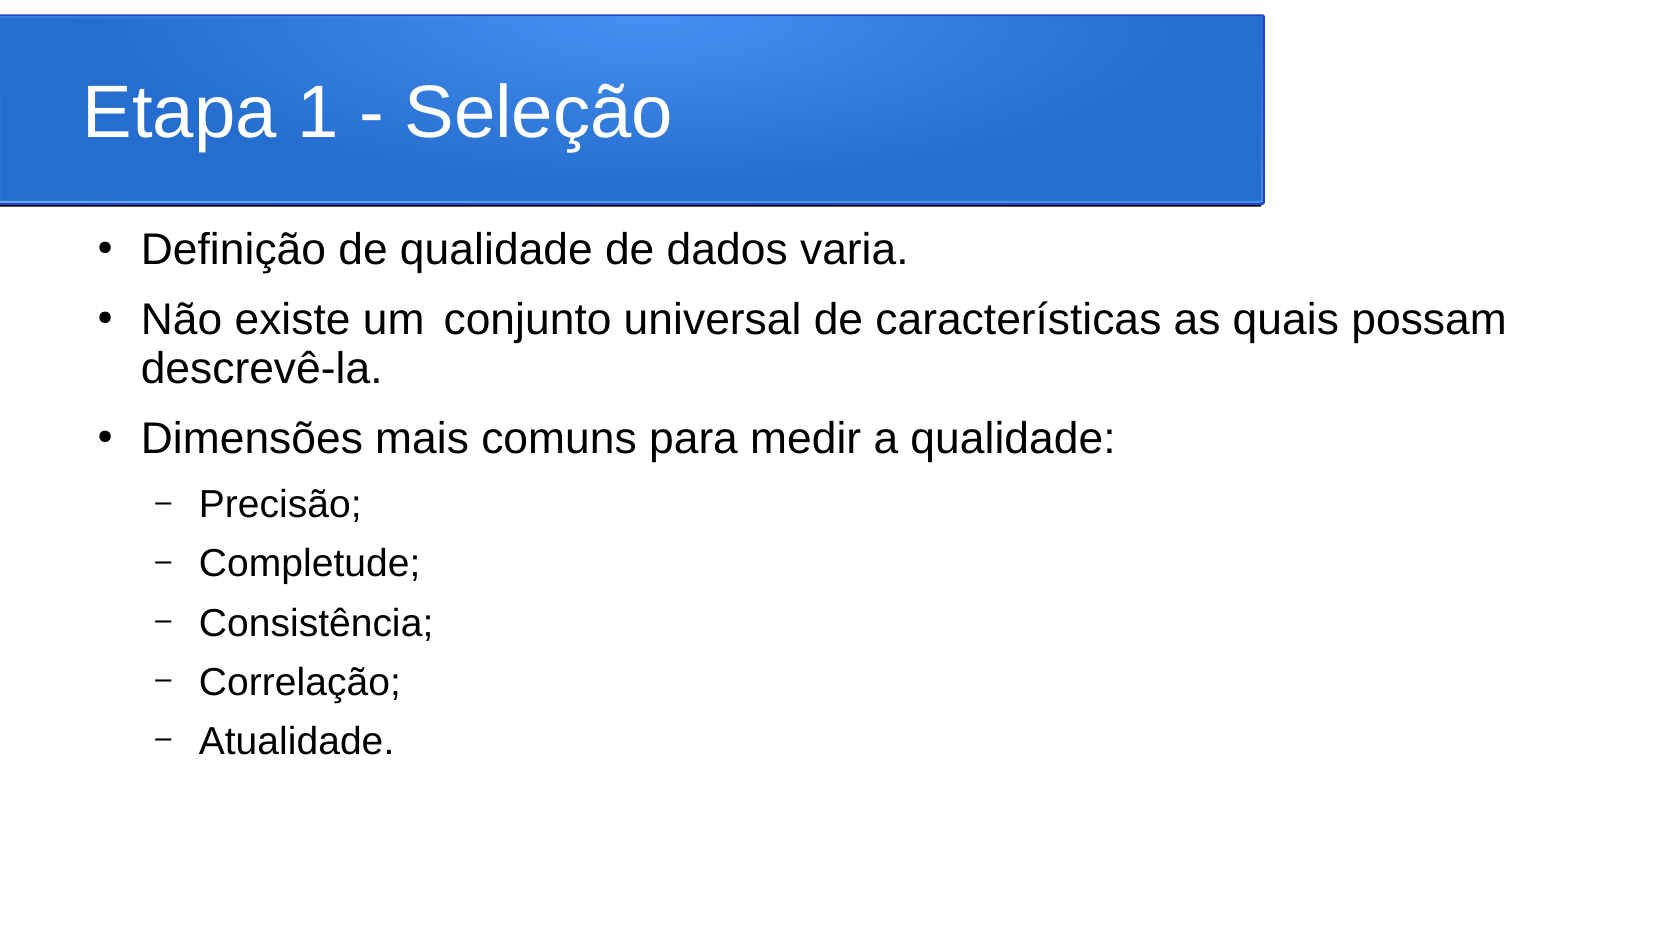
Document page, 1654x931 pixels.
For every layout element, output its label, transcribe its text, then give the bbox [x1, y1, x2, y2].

list Definição de qualidade de dados varia. Não existe um conjunto universal de características as quais possam descrevê-la. Dimensões mais comuns para medir a qualidade: Precisão; Completude; Consistência; Correlação; Atualidade. [82, 224, 1571, 764]
title Etapa 1 - Seleção [82, 35, 1235, 189]
